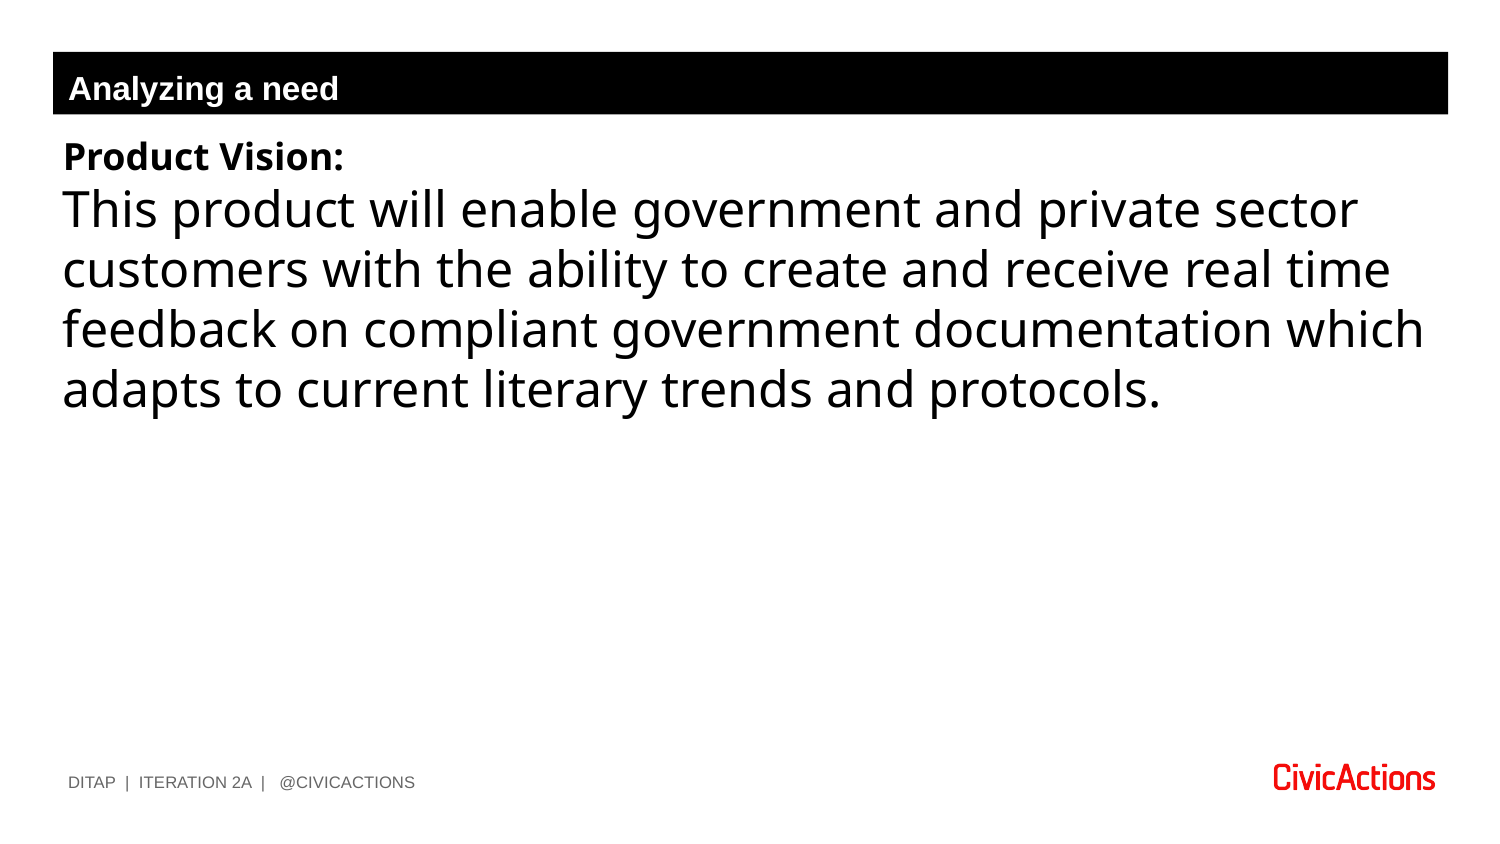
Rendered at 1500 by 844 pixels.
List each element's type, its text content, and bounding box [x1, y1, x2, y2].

title Analyzing a need [53, 51, 1449, 115]
list Product Vision: This product will enable government and private sector customers with the ability to create and receive real time feedback on compliant government documentation which adapts to current literary trends and protocols. [53, 123, 1449, 717]
picture [1271, 758, 1438, 795]
